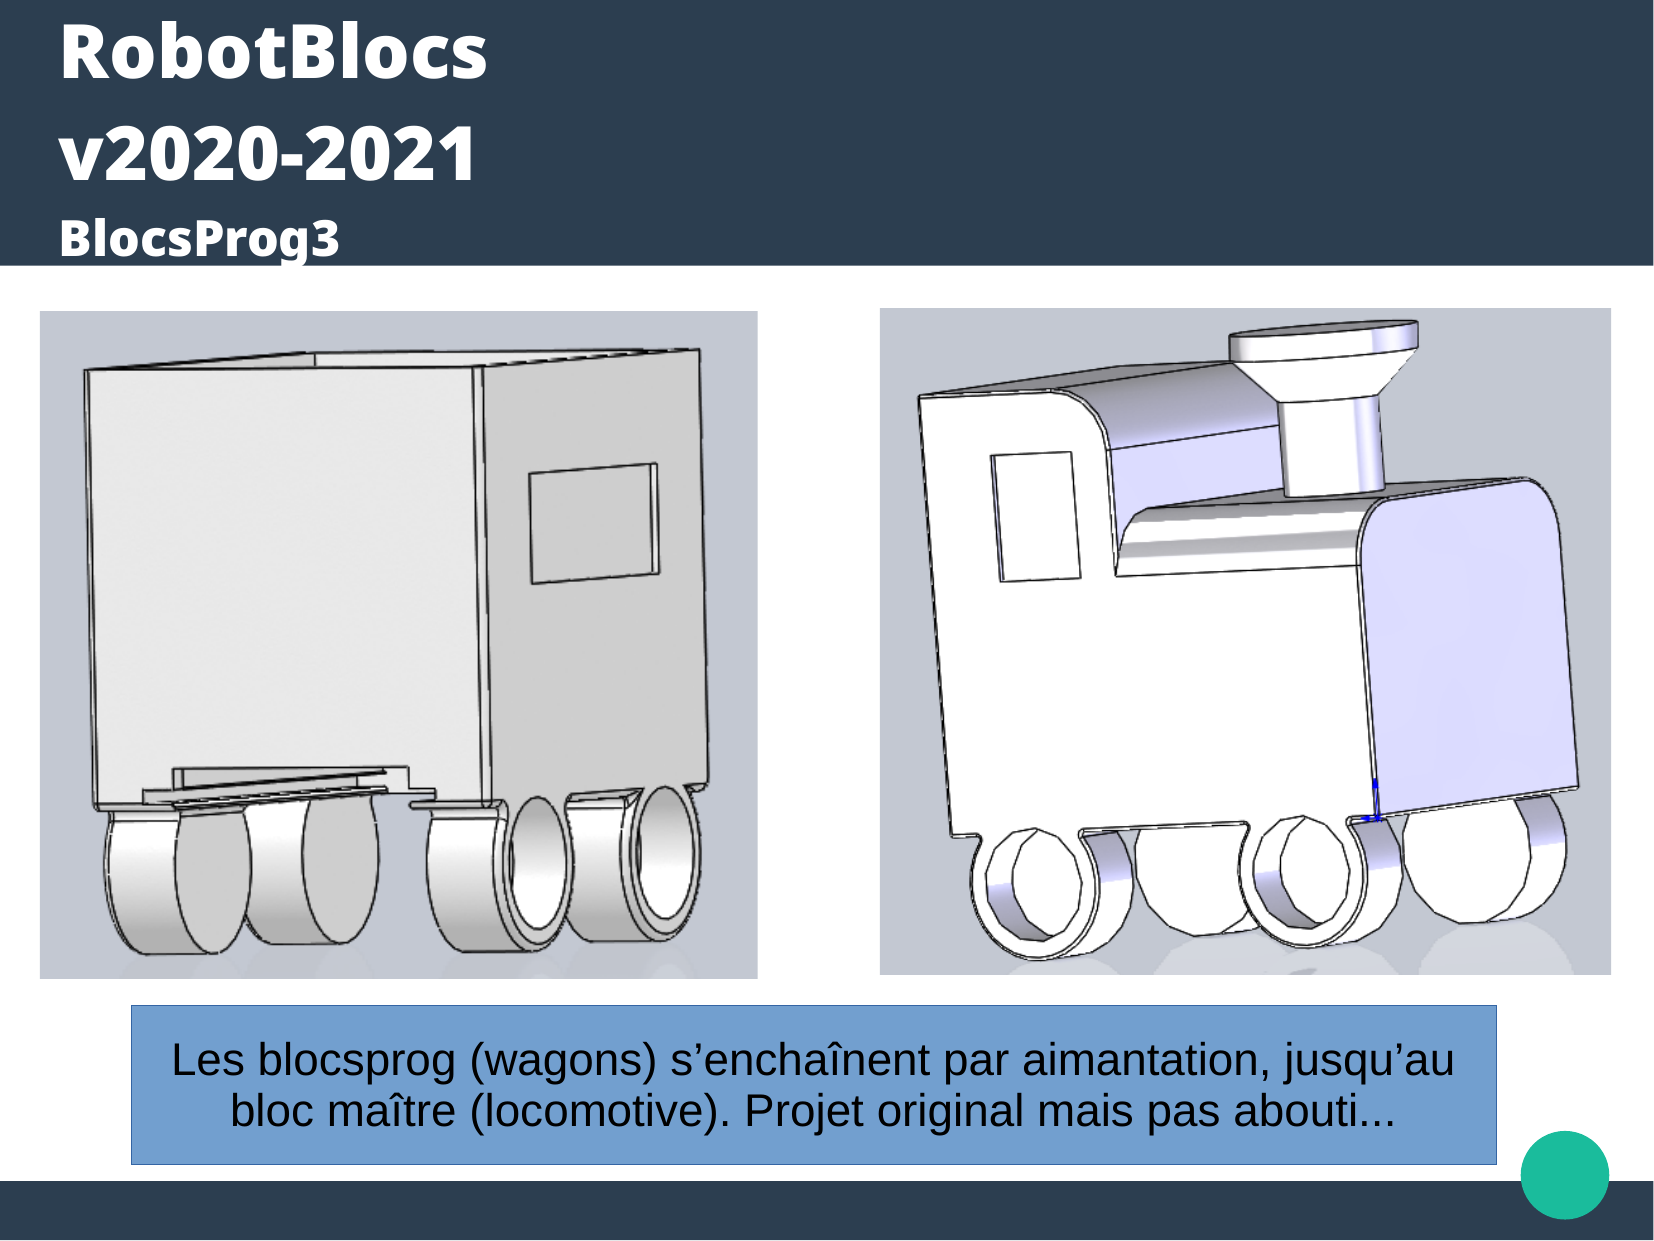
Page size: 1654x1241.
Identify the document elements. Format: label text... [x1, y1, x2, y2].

picture [879, 308, 1612, 975]
title RobotBlocs v2020-2021 BlocsProg3 [59, 8, 1595, 261]
picture [39, 311, 758, 979]
text_box Les blocsprog (wagons) s’enchaînent par aimantation, jusqu’au bloc maître (locomotive). Projet original mais pas abouti... [131, 1005, 1497, 1165]
